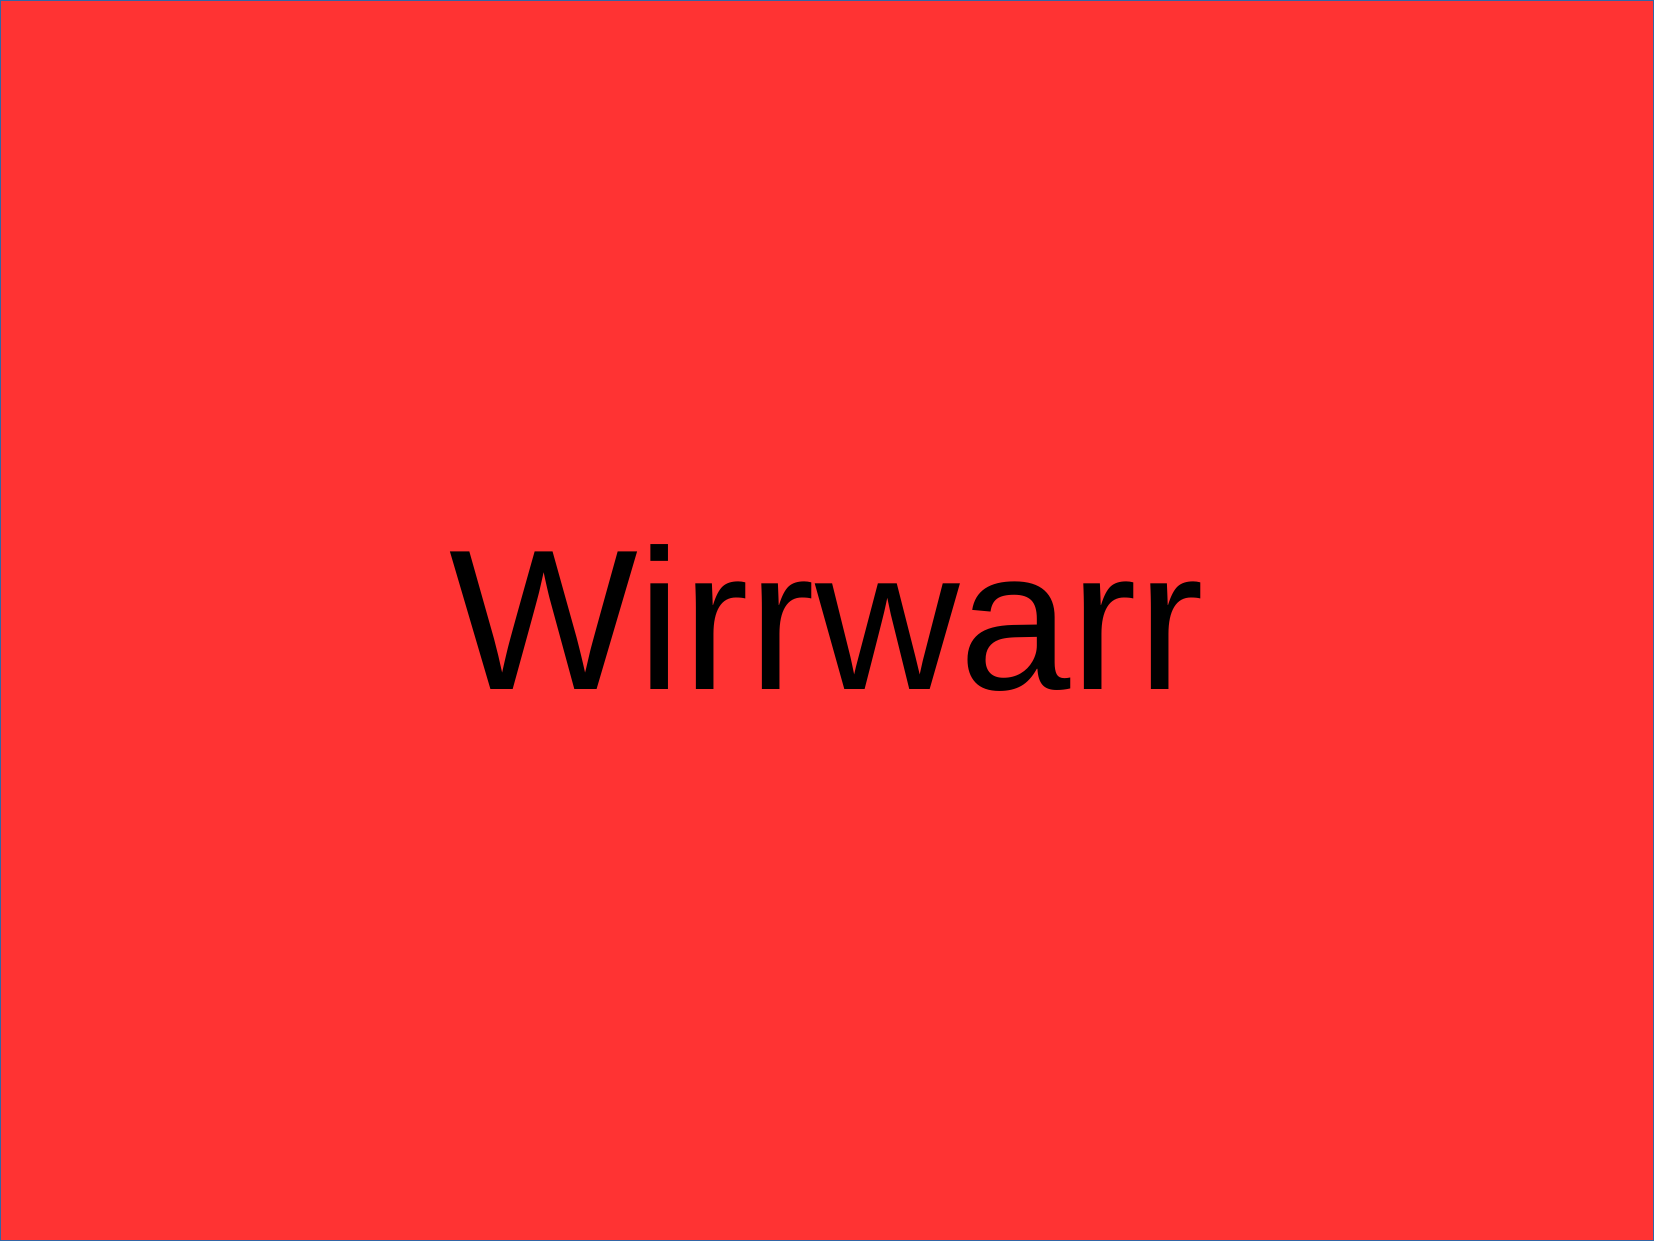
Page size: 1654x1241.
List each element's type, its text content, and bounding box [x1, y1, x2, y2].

text_box Wirrwarr [0, 0, 1654, 1241]
